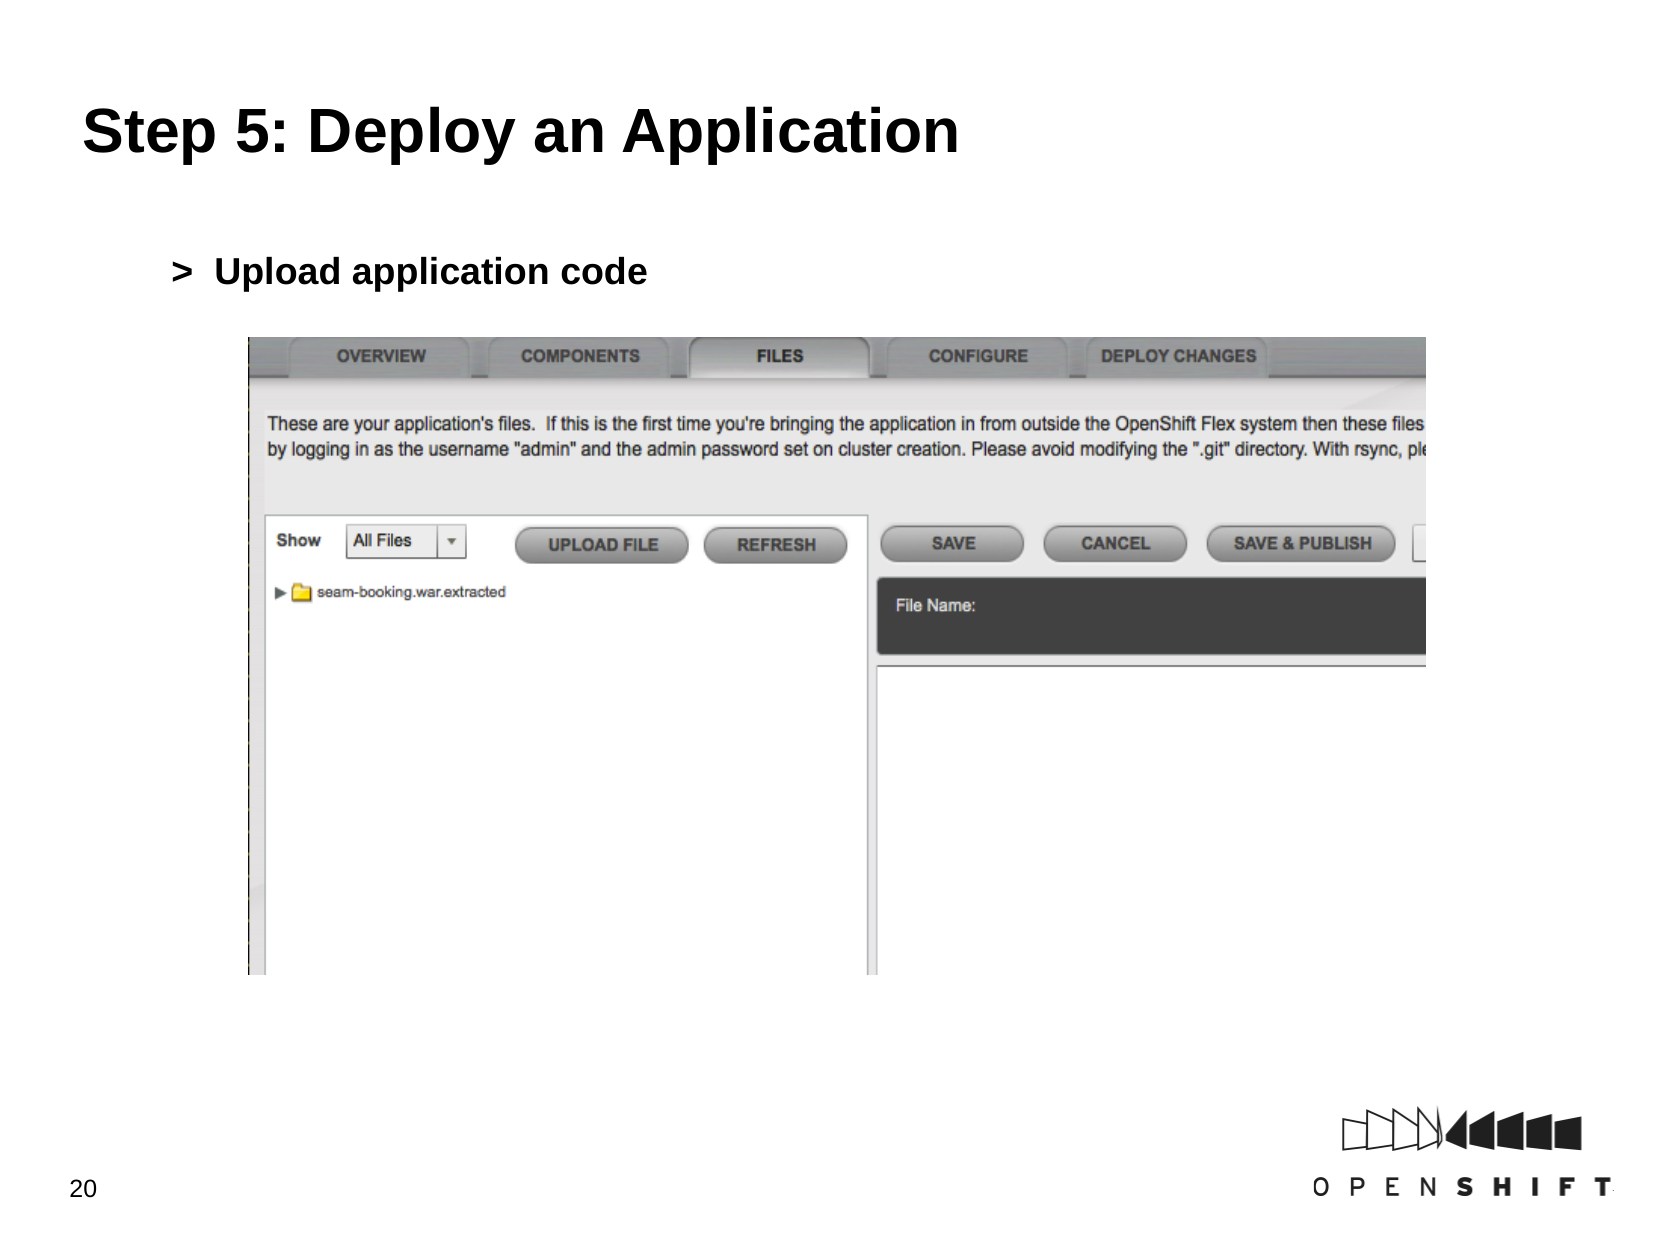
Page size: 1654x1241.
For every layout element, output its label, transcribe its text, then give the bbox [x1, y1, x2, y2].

text_box > Upload application code [156, 243, 664, 301]
title Step 5: Deploy an Application [82, 37, 1571, 226]
picture [1313, 1104, 1614, 1200]
picture [248, 337, 1426, 976]
